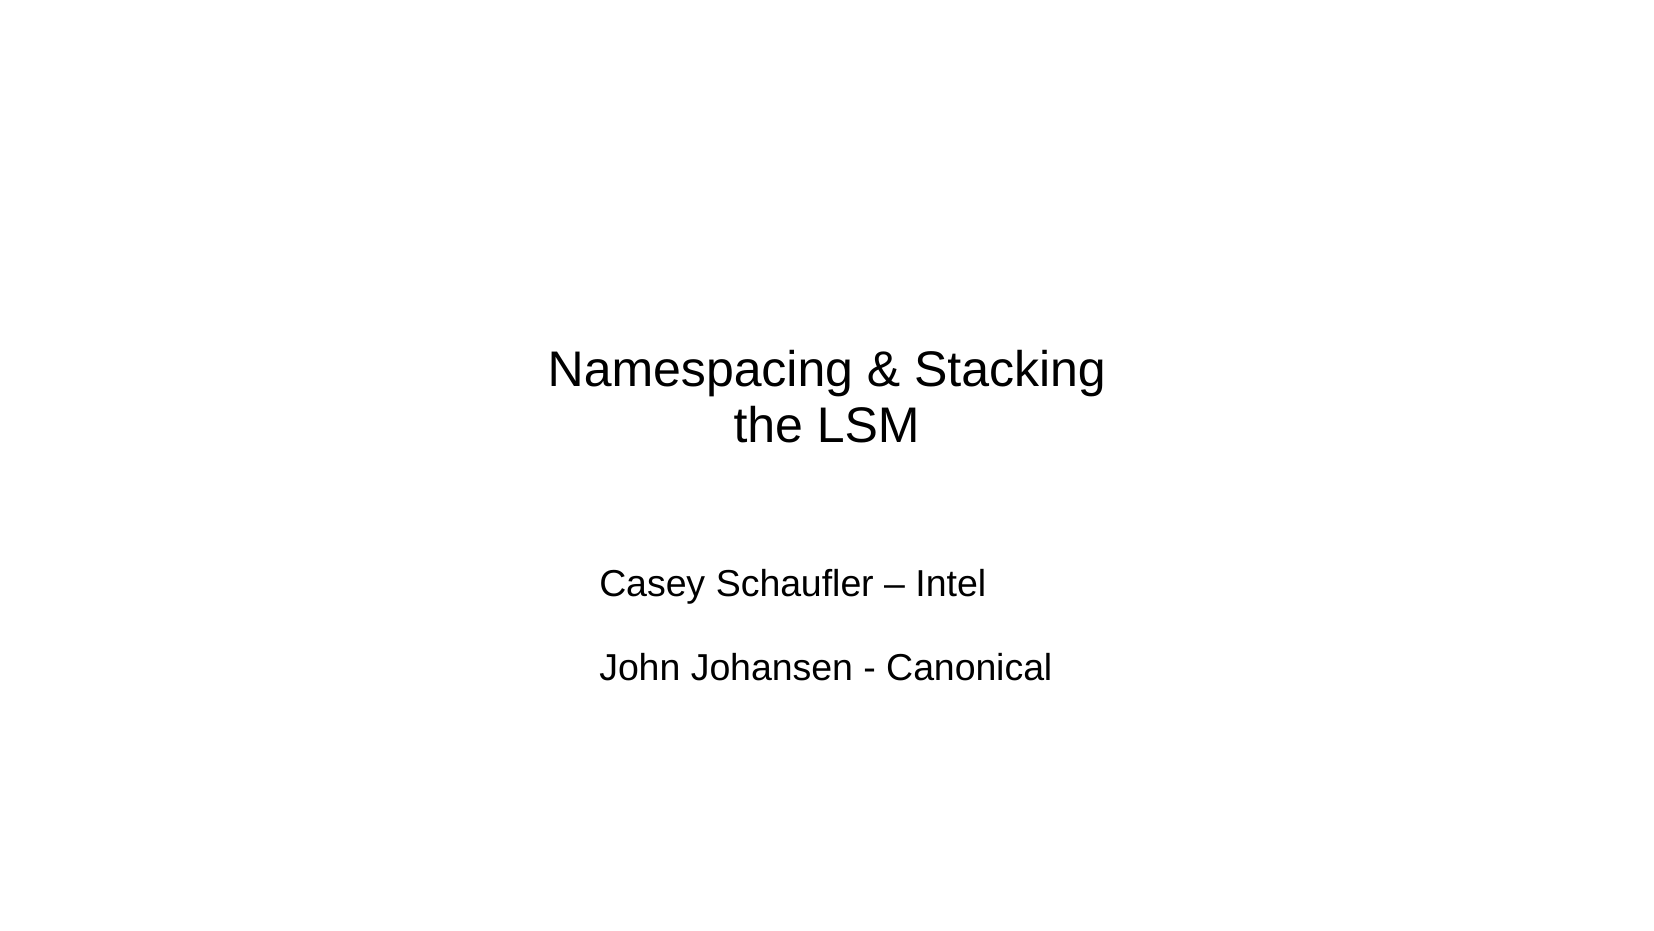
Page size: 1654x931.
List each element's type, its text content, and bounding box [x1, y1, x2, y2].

subtitle Namespacing & Stacking the LSM [82, 37, 1571, 758]
text_box Casey Schaufler – Intel John Johansen - Canonical [584, 555, 1069, 695]
